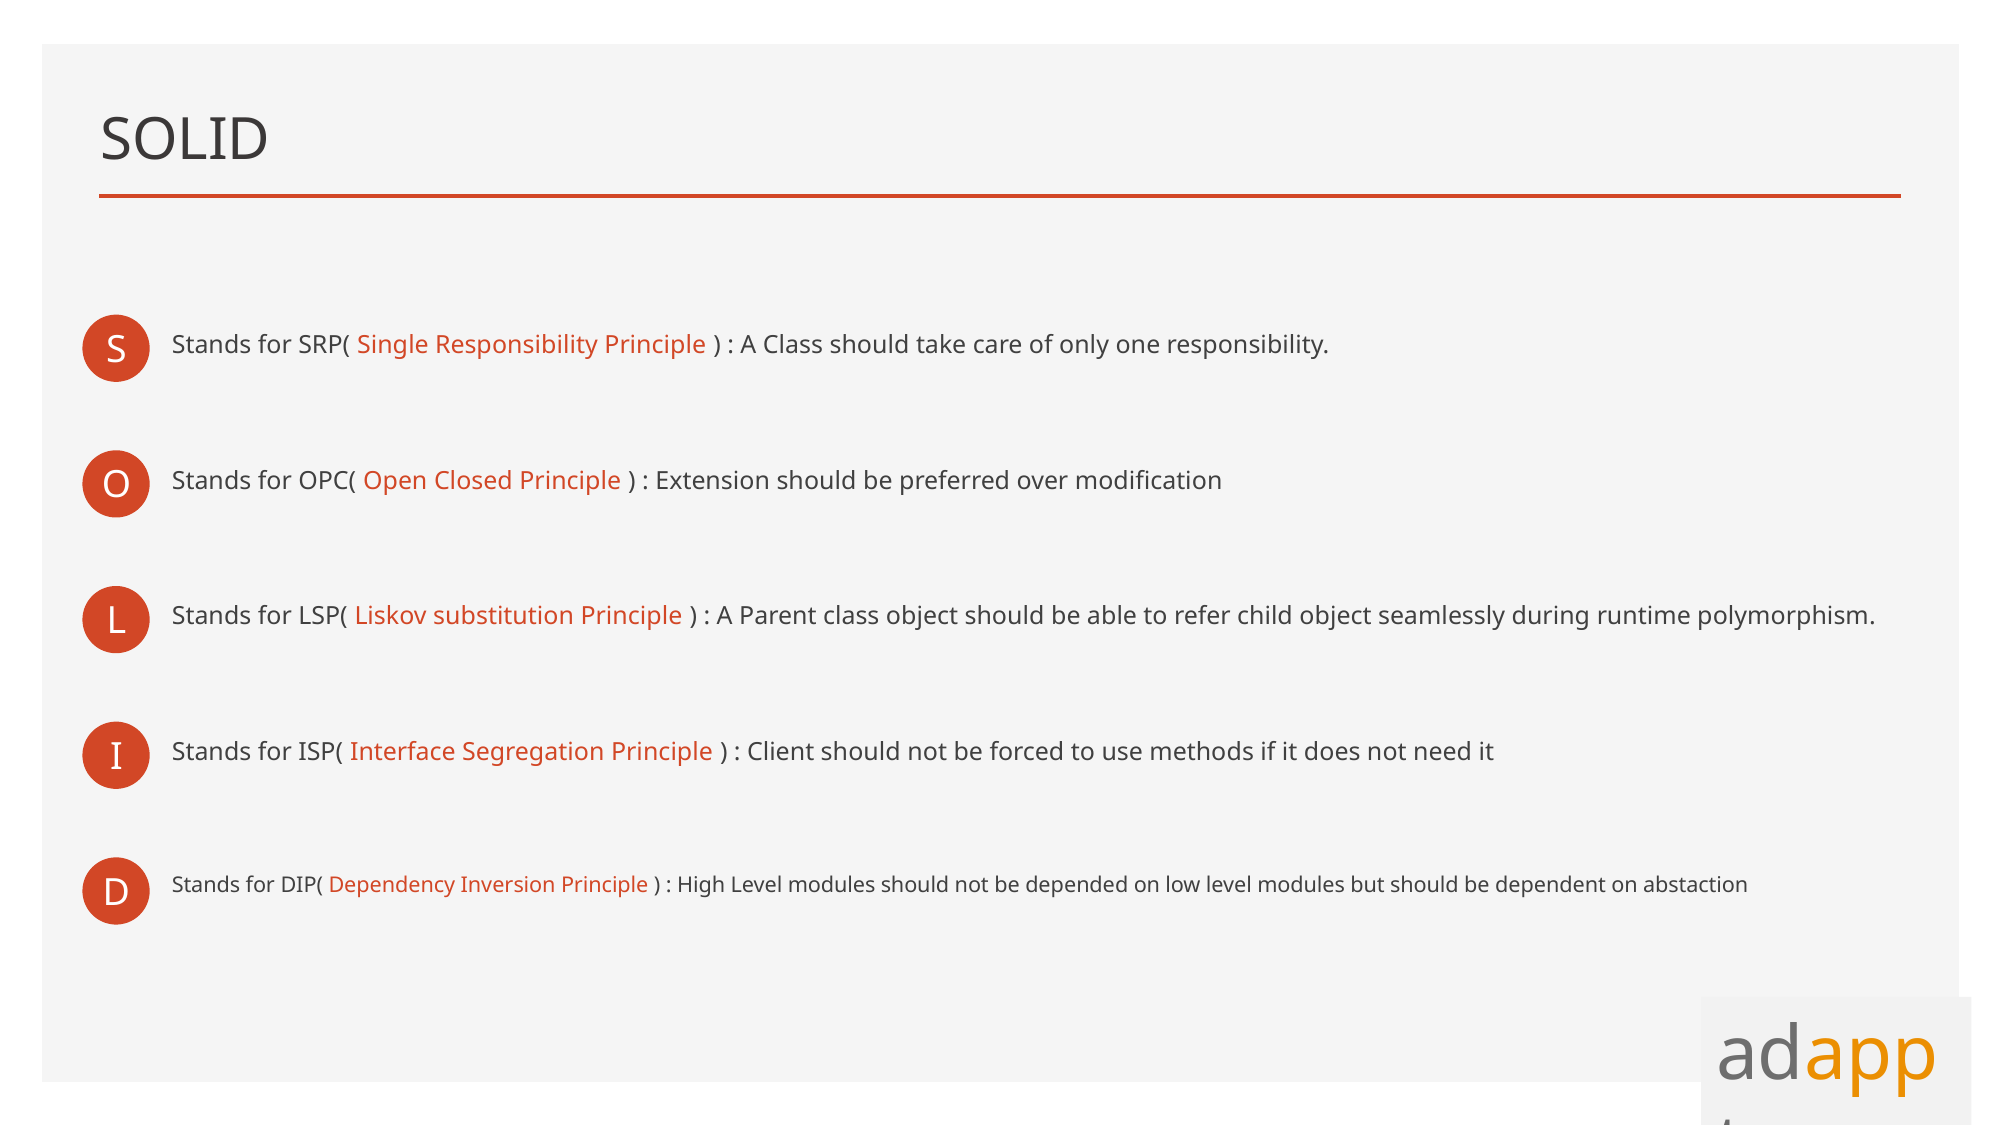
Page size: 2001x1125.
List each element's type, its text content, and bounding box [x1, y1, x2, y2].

text_box Stands for LSP( Liskov substitution Principle ) : A Parent class object should be able to refer child object seamlessly during runtime polymorphism. [156, 592, 1930, 654]
text_box [100, 921, 132, 925]
title SOLID [85, 73, 1214, 179]
text_box Stands for OPC( Open Closed Principle ) : Extension should be preferred over modification [156, 456, 1930, 518]
text_box [100, 785, 132, 789]
text_box [100, 378, 132, 382]
text_box Stands for DIP( Dependency Inversion Principle ) : High Level modules should not be depended on low level modules but should be dependent on abstaction [156, 863, 1799, 925]
text_box Stands for ISP( Interface Segregation Principle ) : Client should not be forced to use methods if it does not need it [156, 728, 1829, 789]
text_box S [70, 317, 163, 378]
text_box [101, 514, 131, 518]
text_box O [70, 453, 163, 514]
text_box [101, 650, 131, 654]
text_box L [70, 588, 163, 650]
text_box adappt [1701, 996, 1972, 1103]
text_box D [70, 860, 163, 921]
text_box I [70, 724, 163, 785]
text_box Stands for SRP( Single Responsibility Principle ) : A Class should take care of only one responsibility. [156, 321, 1686, 382]
